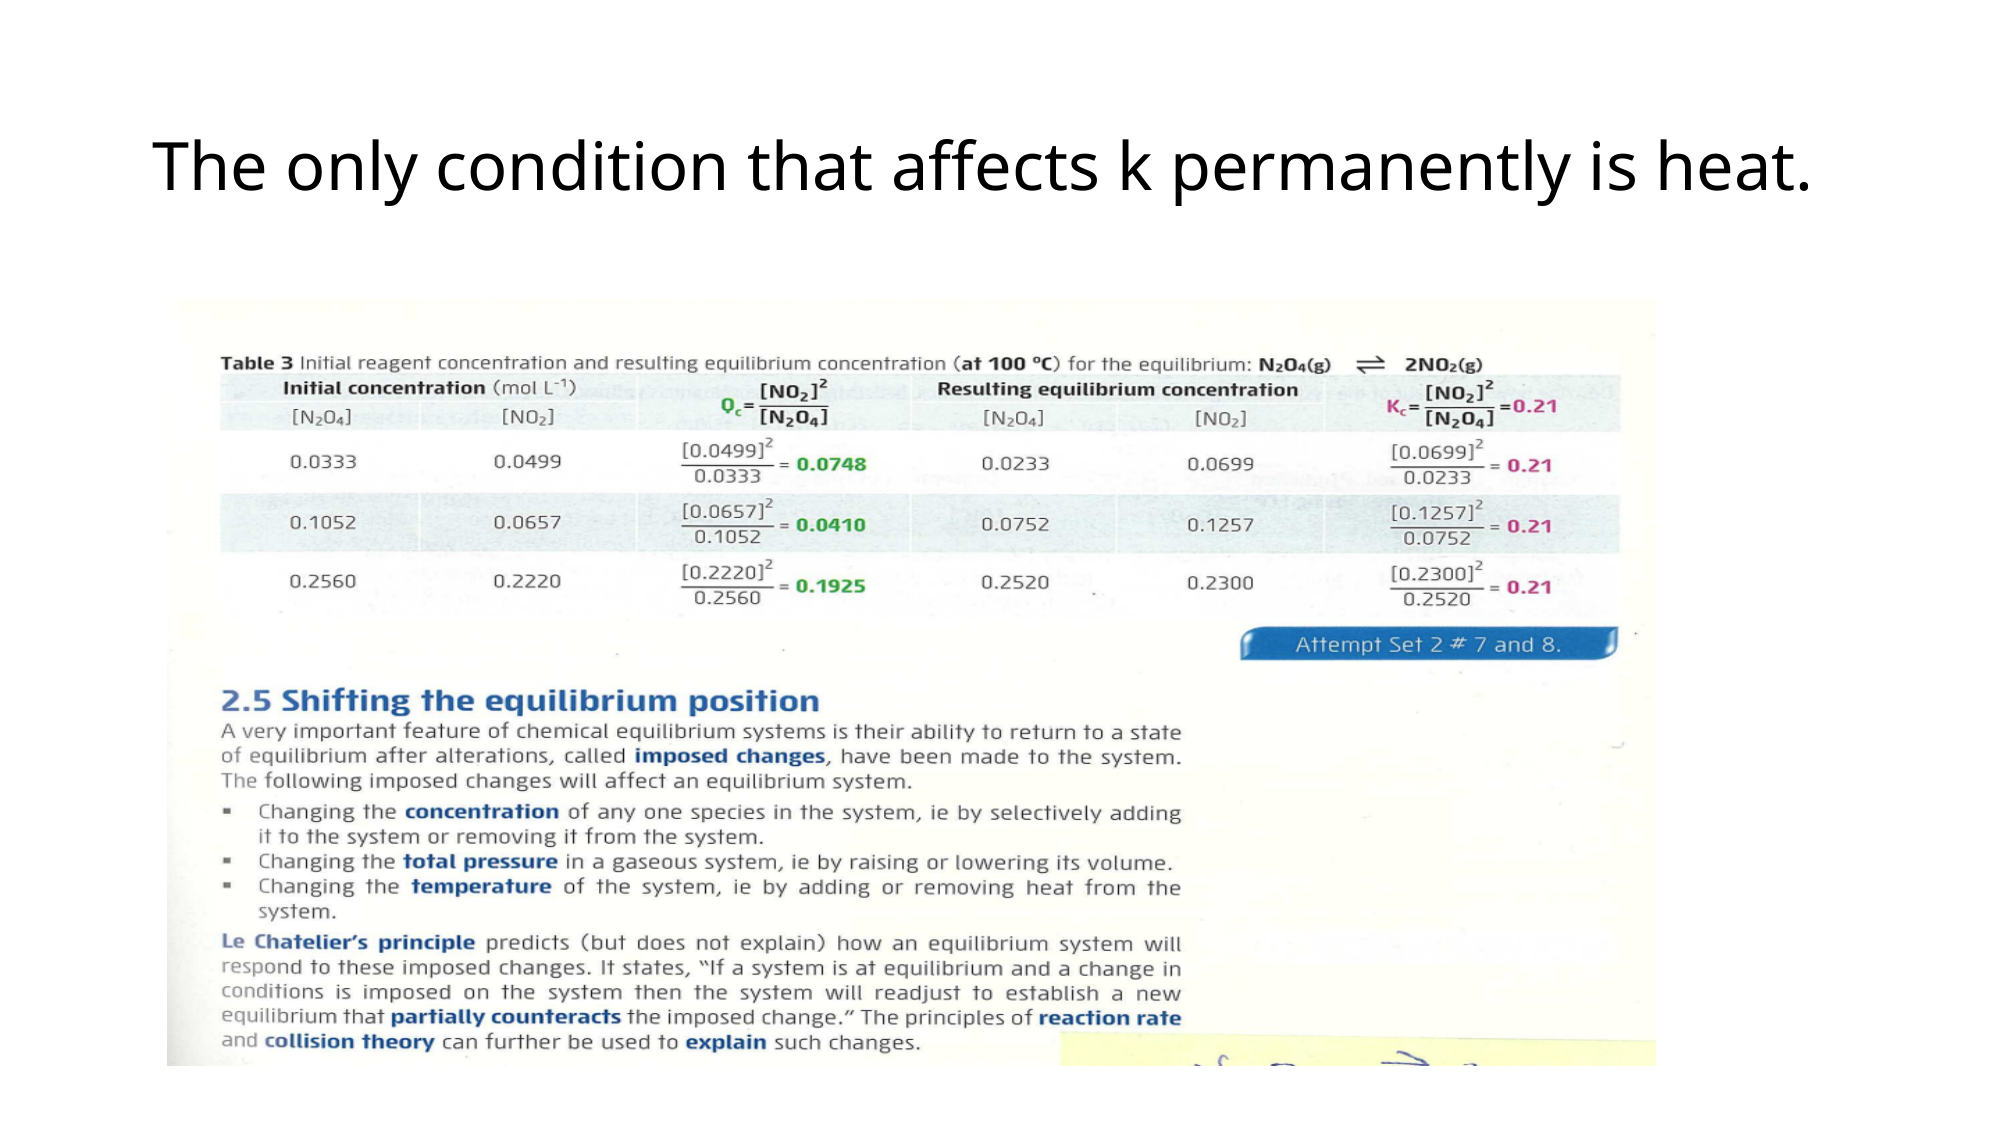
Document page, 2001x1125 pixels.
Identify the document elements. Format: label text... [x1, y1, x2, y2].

picture [167, 299, 1656, 1066]
title The only condition that affects k permanently is heat. [137, 59, 1863, 278]
